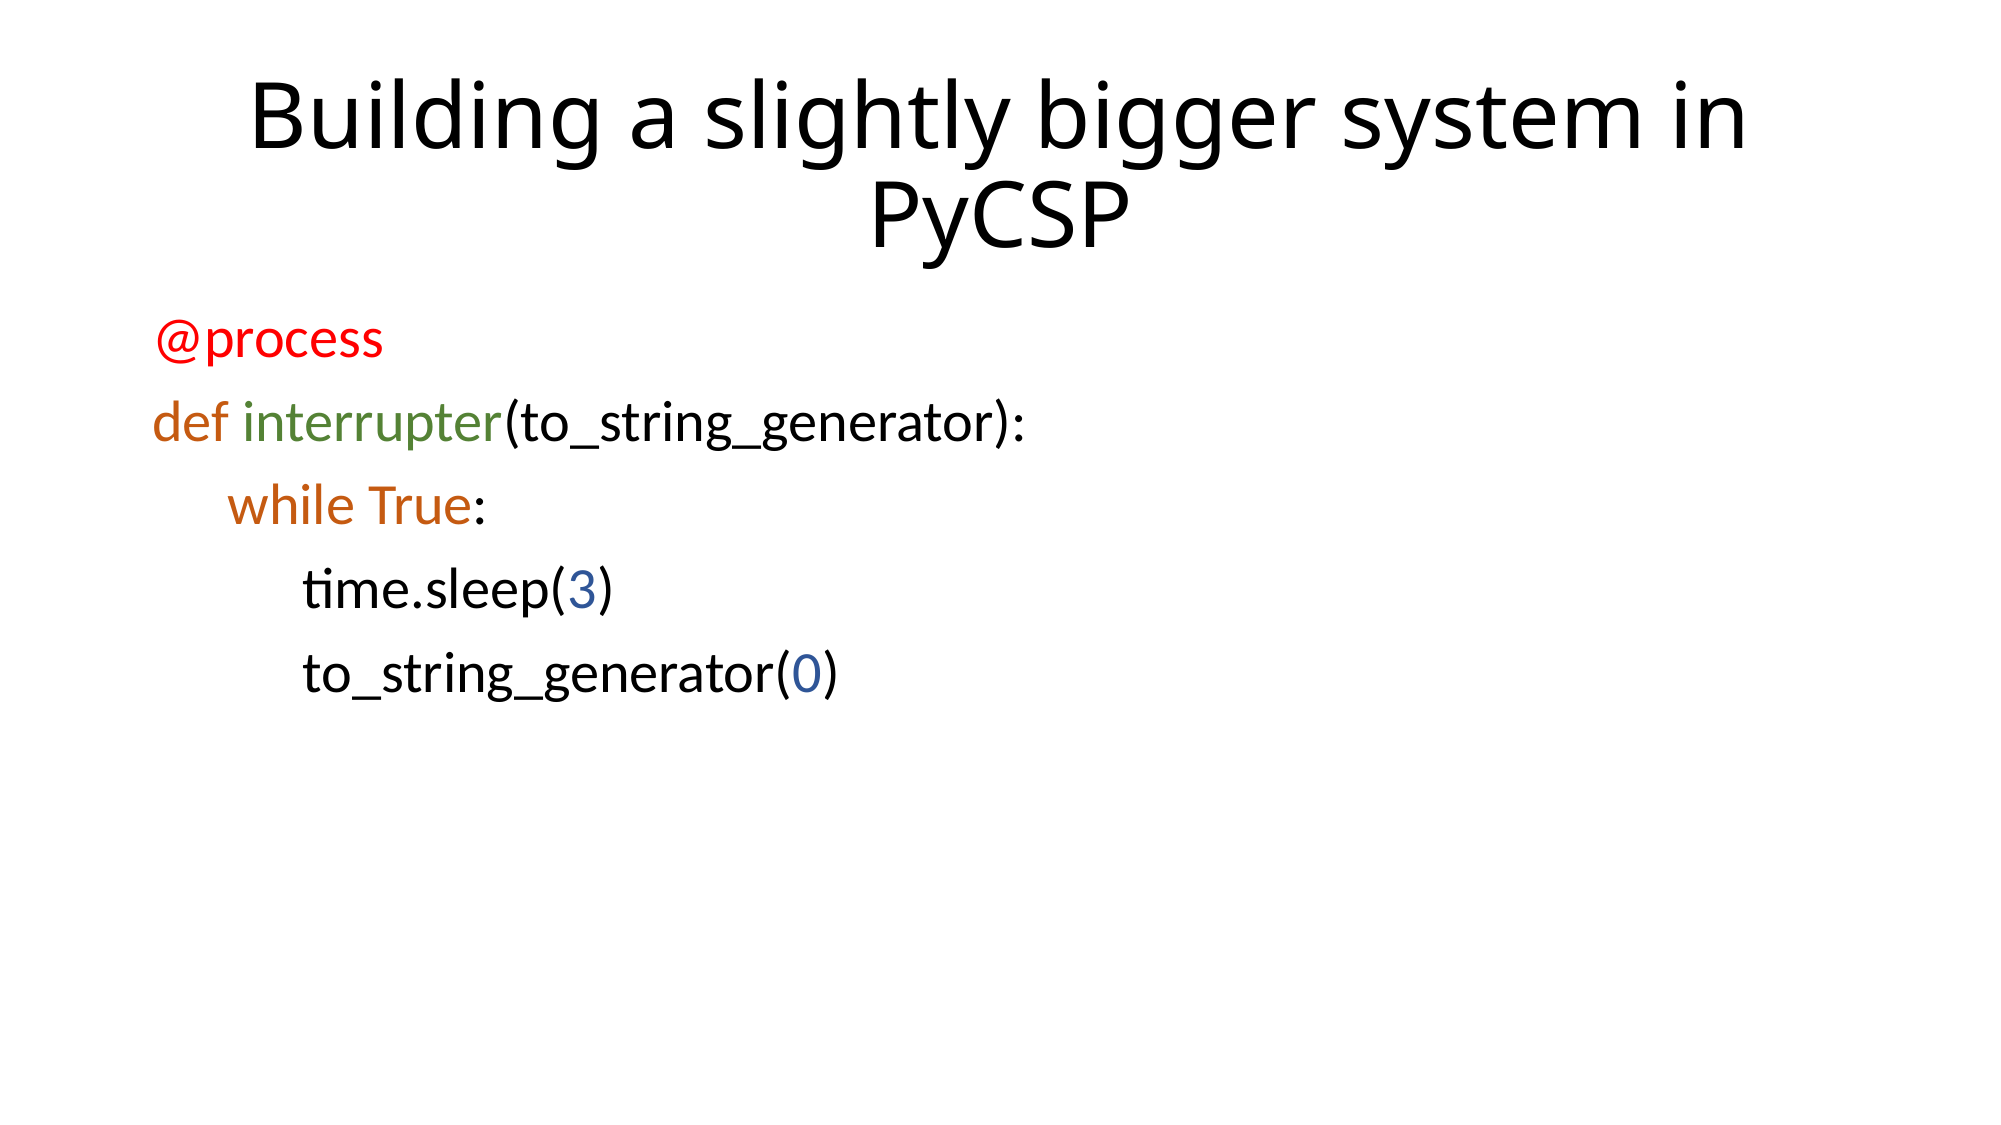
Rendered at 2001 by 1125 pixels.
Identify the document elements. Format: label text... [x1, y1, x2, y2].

title Building a slightly bigger system in PyCSP [137, 59, 1863, 278]
list @process def interrupter(to_string_generator): while True: time.sleep(3) to_string_generator(0) [137, 299, 1863, 1014]
